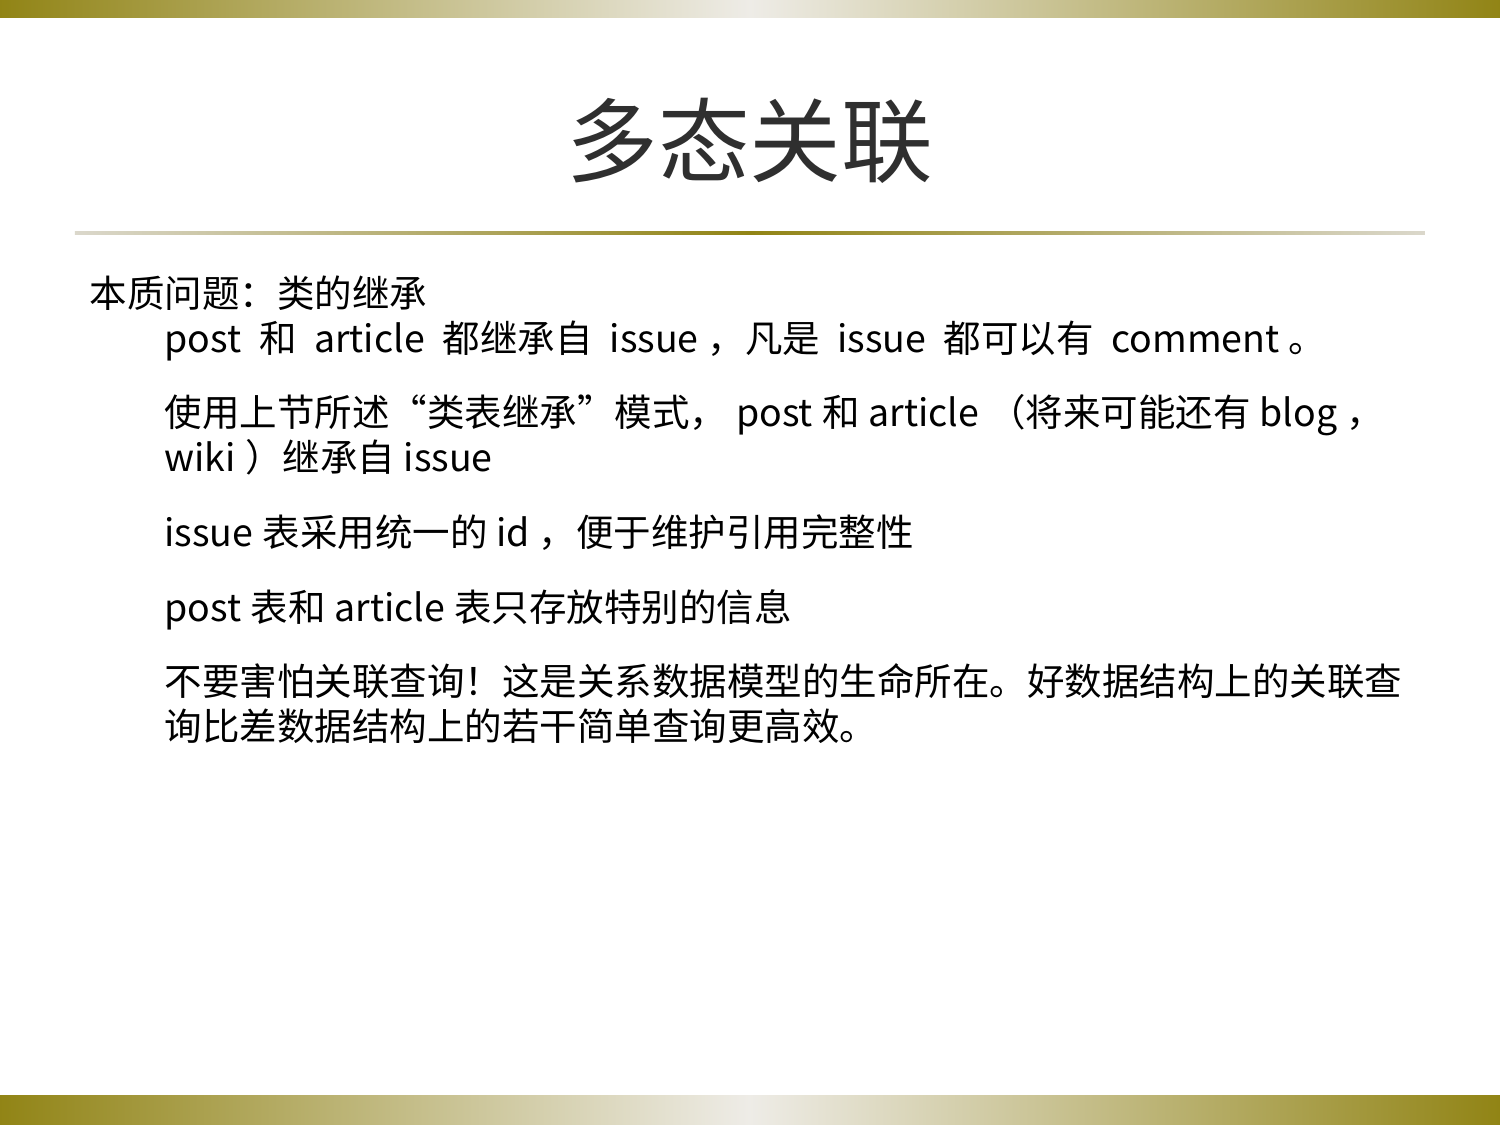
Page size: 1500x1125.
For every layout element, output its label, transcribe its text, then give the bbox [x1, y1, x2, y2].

title 多态关联 [75, 45, 1425, 233]
list 本质问题：类的继承 post 和 article 都继承自 issue，凡是 issue 都可以有 comment。 使用上节所述“类表继承”模式，post和article（将来可能还有blog，wiki）继承自issue issue表采用统一的id，便于维护引用完整性 post表和article表只存放特别的信息 不要害怕关联查询！这是关系数据模型的生命所在。好数据结构上的关联查询比差数据结构上的若干简单查询更高效。 [75, 262, 1425, 1090]
